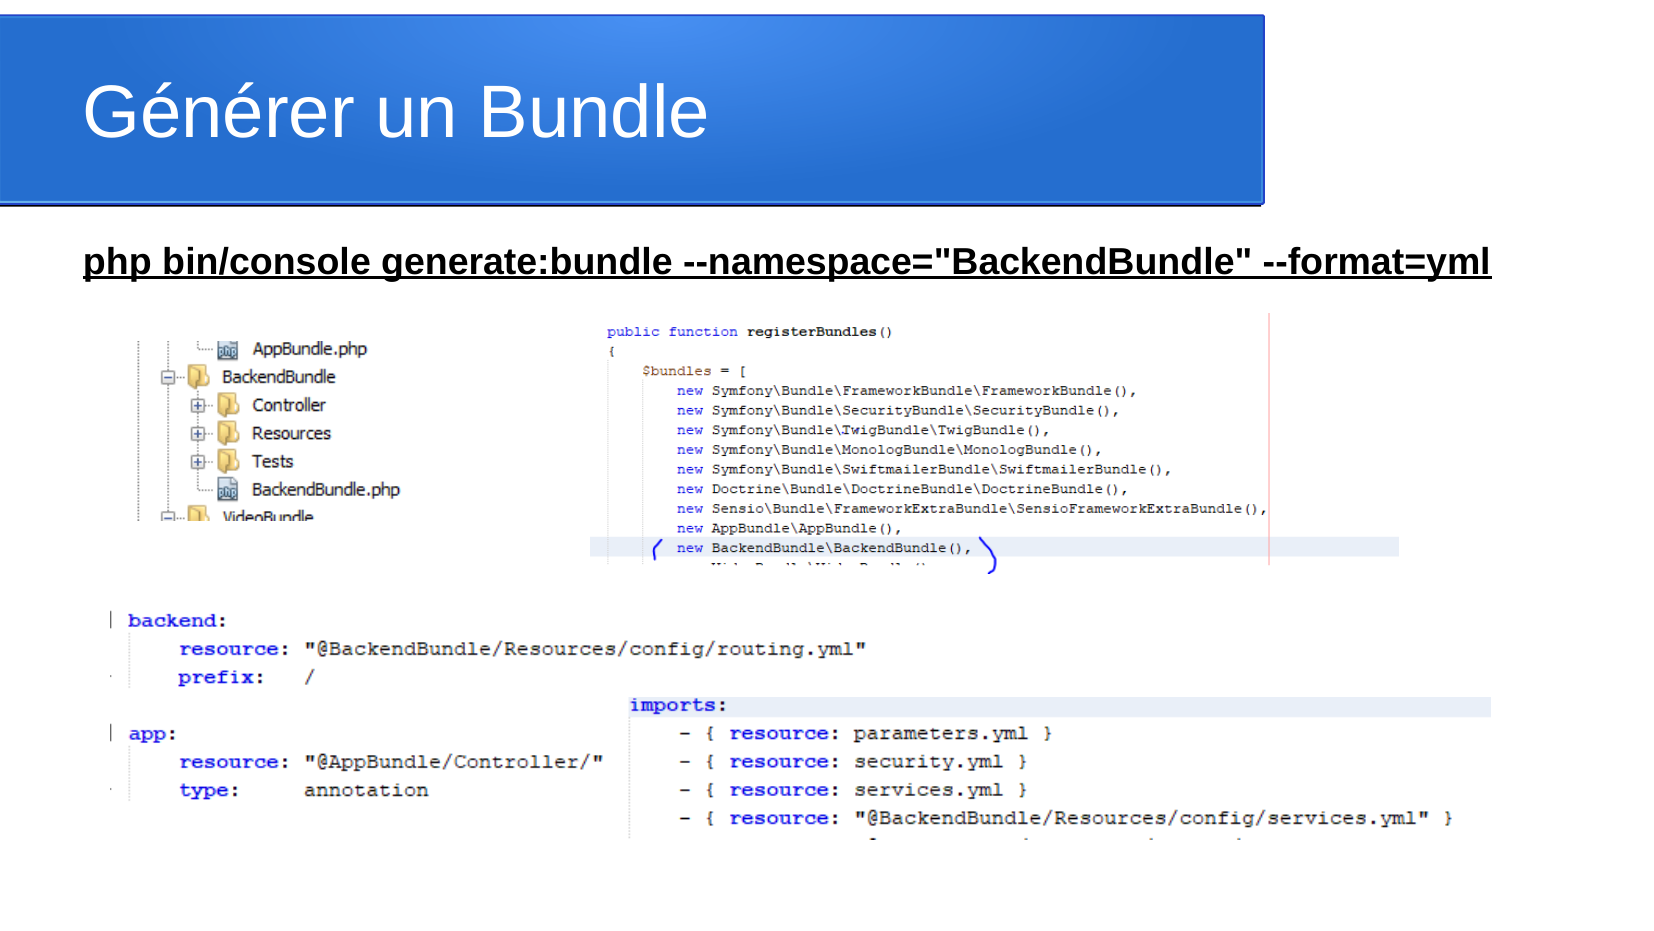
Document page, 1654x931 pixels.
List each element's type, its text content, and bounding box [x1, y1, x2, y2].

title Générer un Bundle [82, 35, 1235, 189]
picture [590, 313, 1399, 574]
text_box php bin/console generate:bundle --namespace="BackendBundle" --format=yml [68, 226, 1507, 284]
picture [110, 583, 1491, 845]
picture [130, 341, 481, 521]
